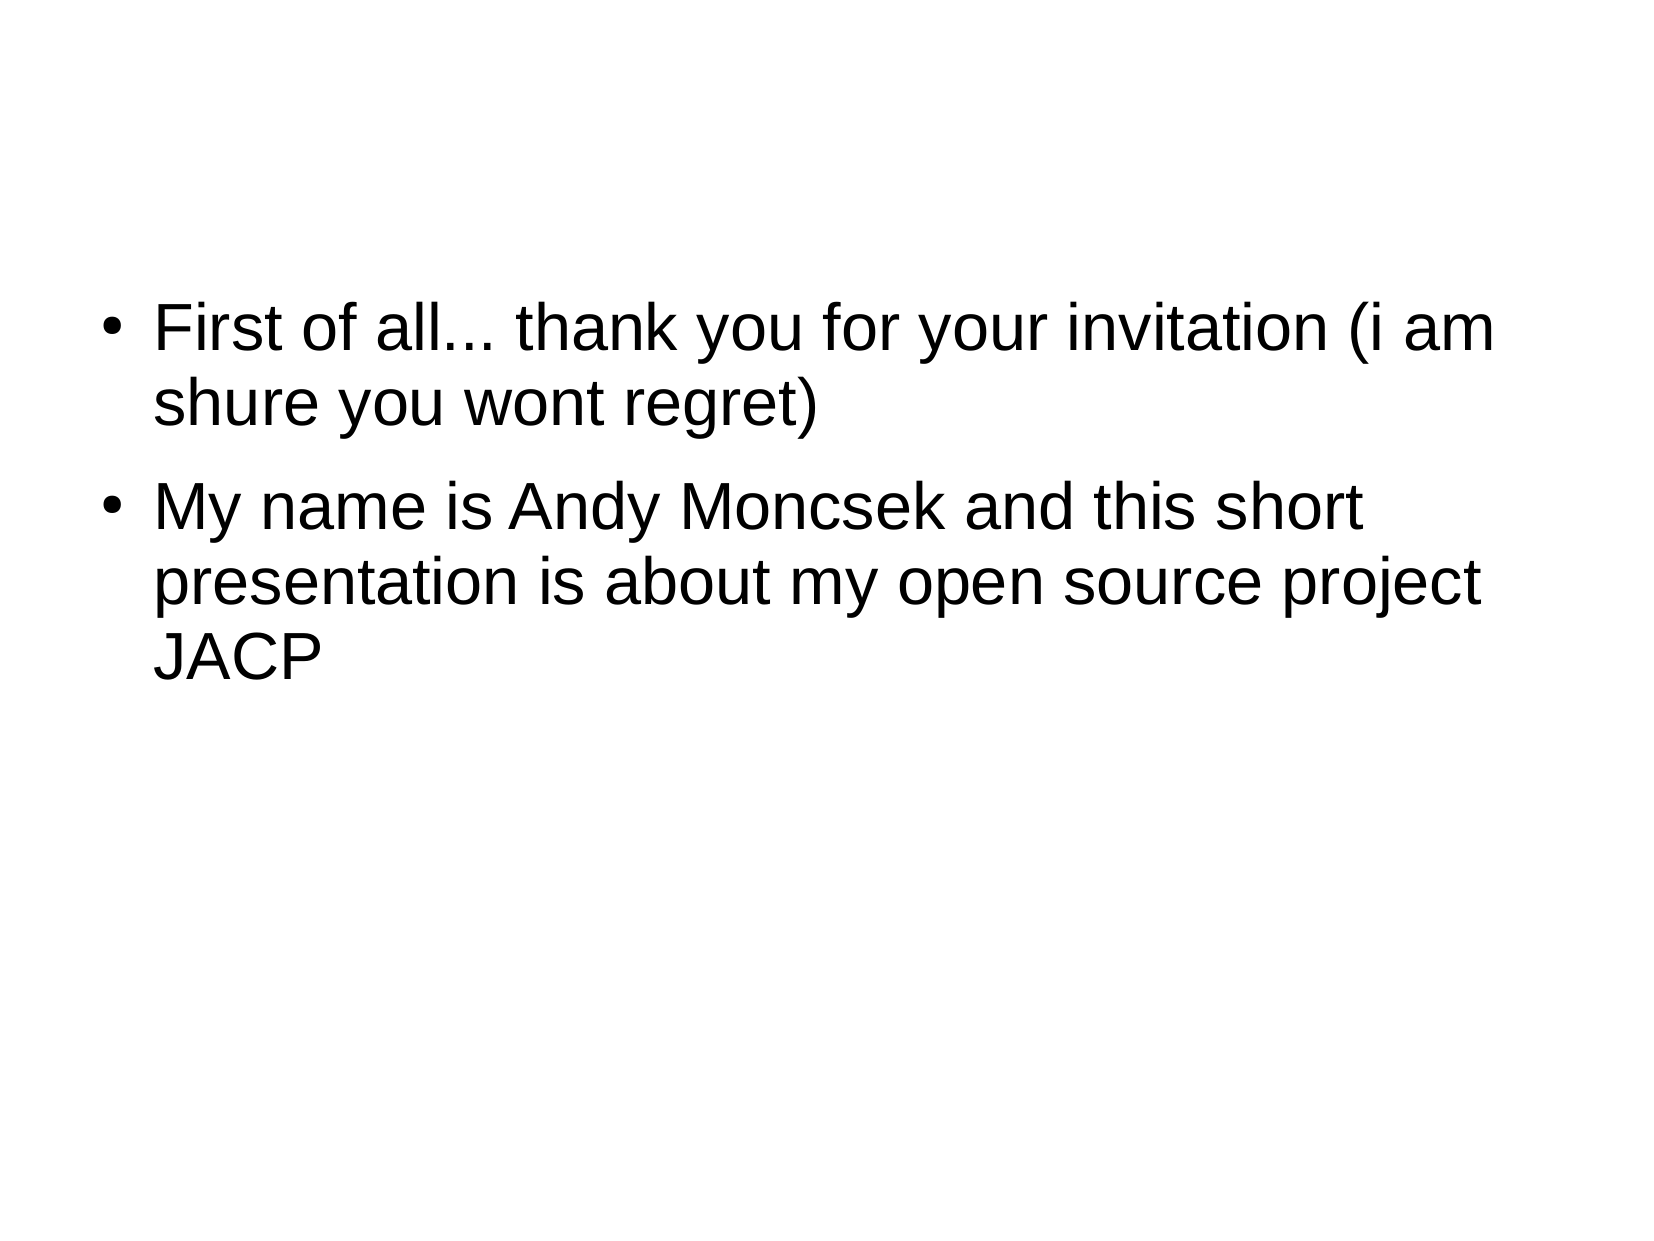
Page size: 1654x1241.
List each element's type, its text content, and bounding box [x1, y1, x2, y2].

list First of all... thank you for your invitation (i am shure you wont regret) My name is Andy Moncsek and this short presentation is about my open source project JACP [82, 290, 1571, 1094]
